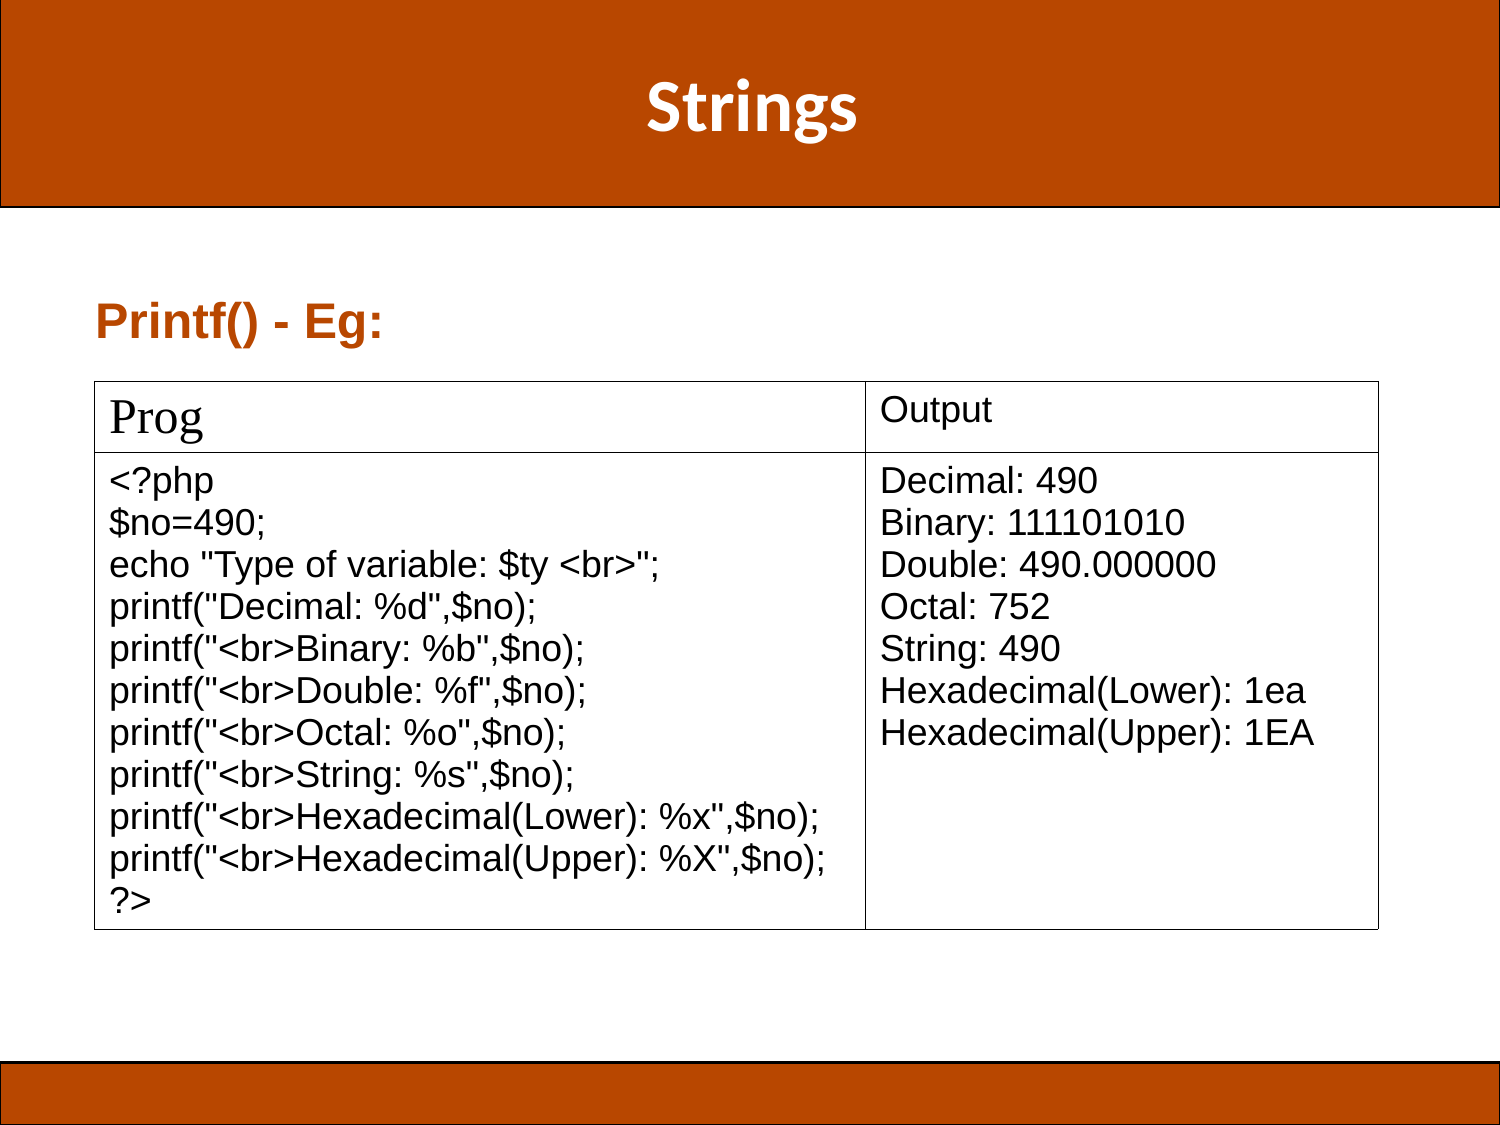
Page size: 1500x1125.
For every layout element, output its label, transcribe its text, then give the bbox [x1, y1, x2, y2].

table_header Output [866, 382, 1378, 452]
list Printf() - Eg: [39, 224, 1420, 839]
table_cell Decimal: 490 Binary: 111101010 Double: 490.000000 Octal: 752 String: 490 Hexadecimal(Lower): 1ea Hexadecimal(Upper): 1EA [866, 453, 1378, 929]
table_header Prog [95, 382, 865, 452]
text_box Strings [295, 66, 1211, 154]
table_cell <?php $no=490; echo "Type of variable: $ty <br>"; printf("Decimal: %d",$no); printf("<br>Binary: %b",$no); printf("<br>Double: %f",$no); printf("<br>Octal: %o",$no); printf("<br>String: %s",$no); printf("<br>Hexadecimal(Lower): %x",$no); printf("<br>Hexadecimal(Upper): %X",$no); ?> [95, 453, 865, 929]
